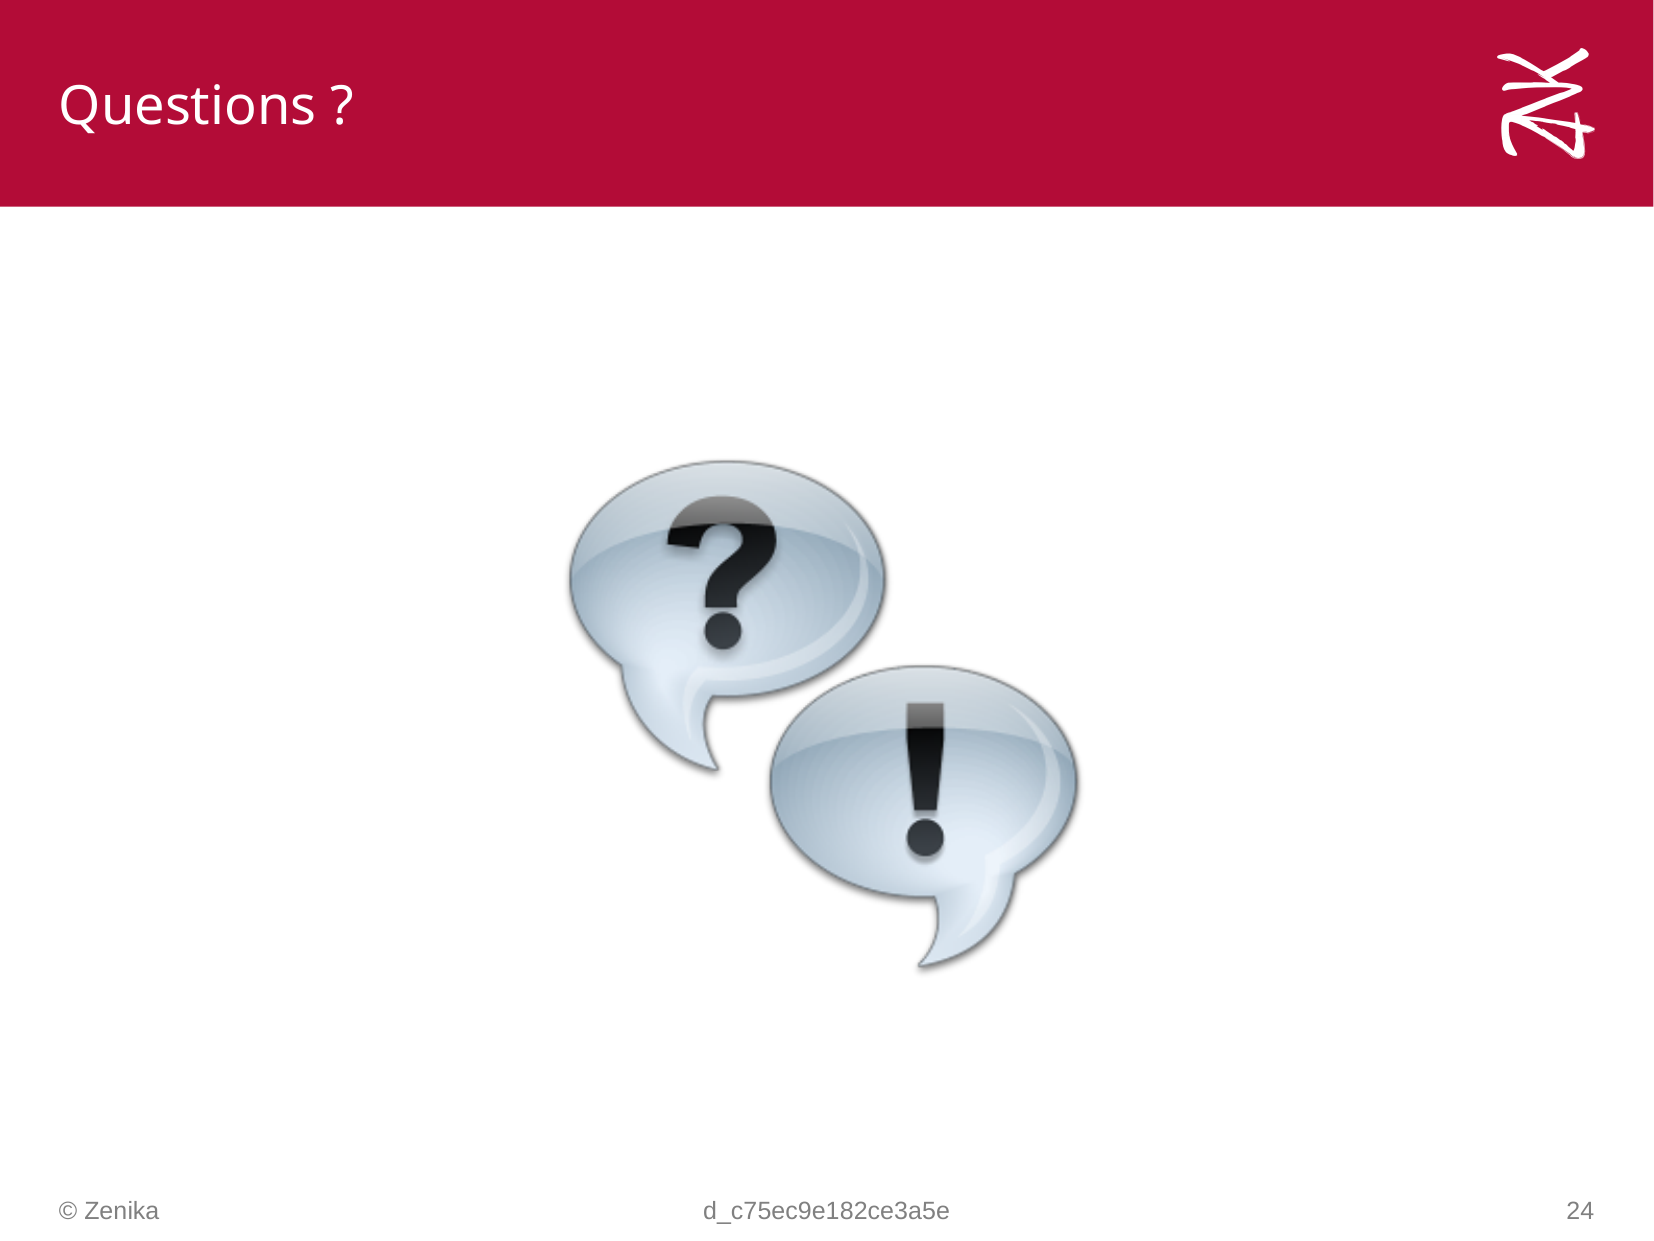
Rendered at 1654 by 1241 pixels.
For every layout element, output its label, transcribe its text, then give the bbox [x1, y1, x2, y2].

title Questions ? [59, 29, 1595, 178]
picture [560, 447, 1094, 982]
